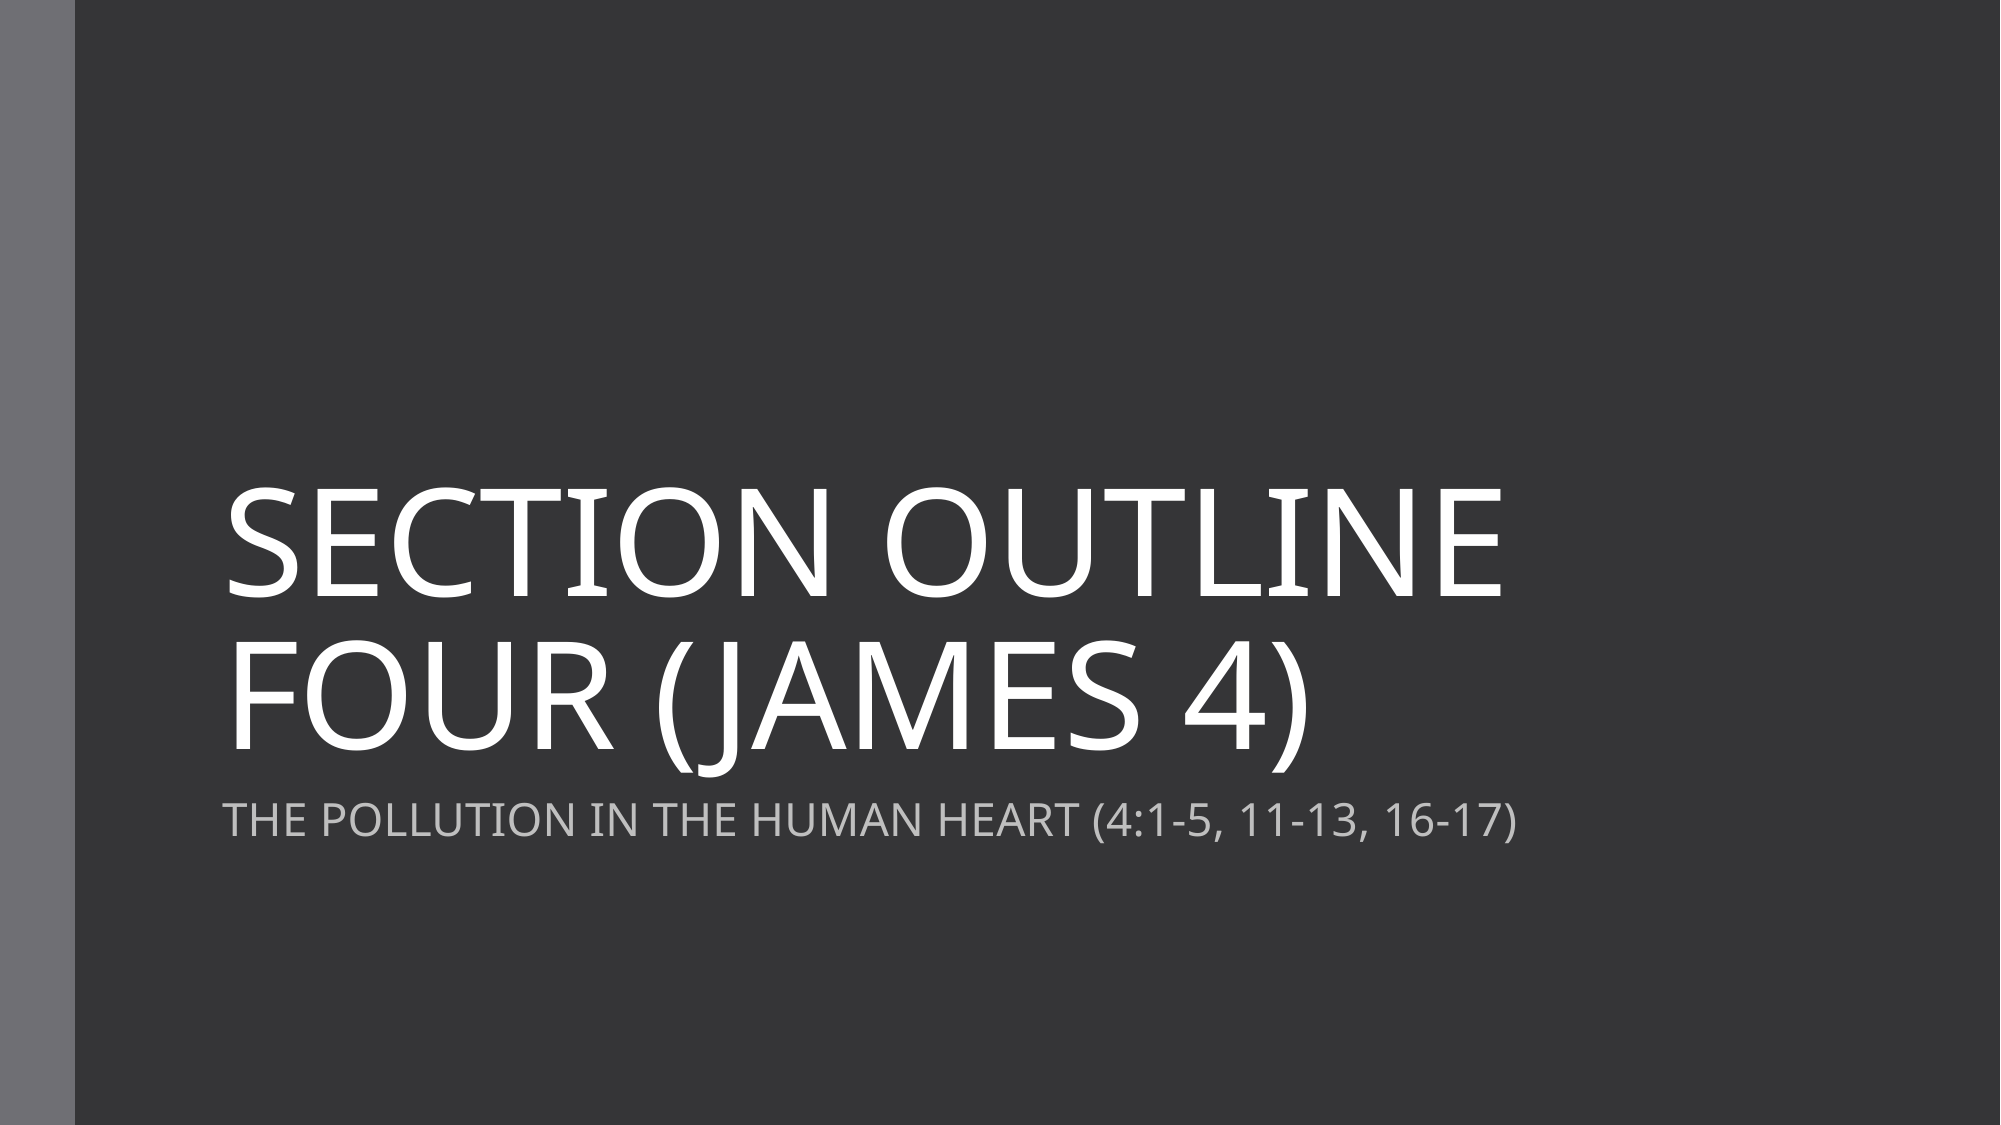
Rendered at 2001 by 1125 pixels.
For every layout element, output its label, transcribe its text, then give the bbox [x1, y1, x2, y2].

subtitle THE POLLUTION IN THE HUMAN HEART (4:1-5, 11-13, 16-17) [206, 787, 1752, 1066]
title SECTION OUTLINE FOUR (JAMES 4) [206, 124, 1752, 787]
